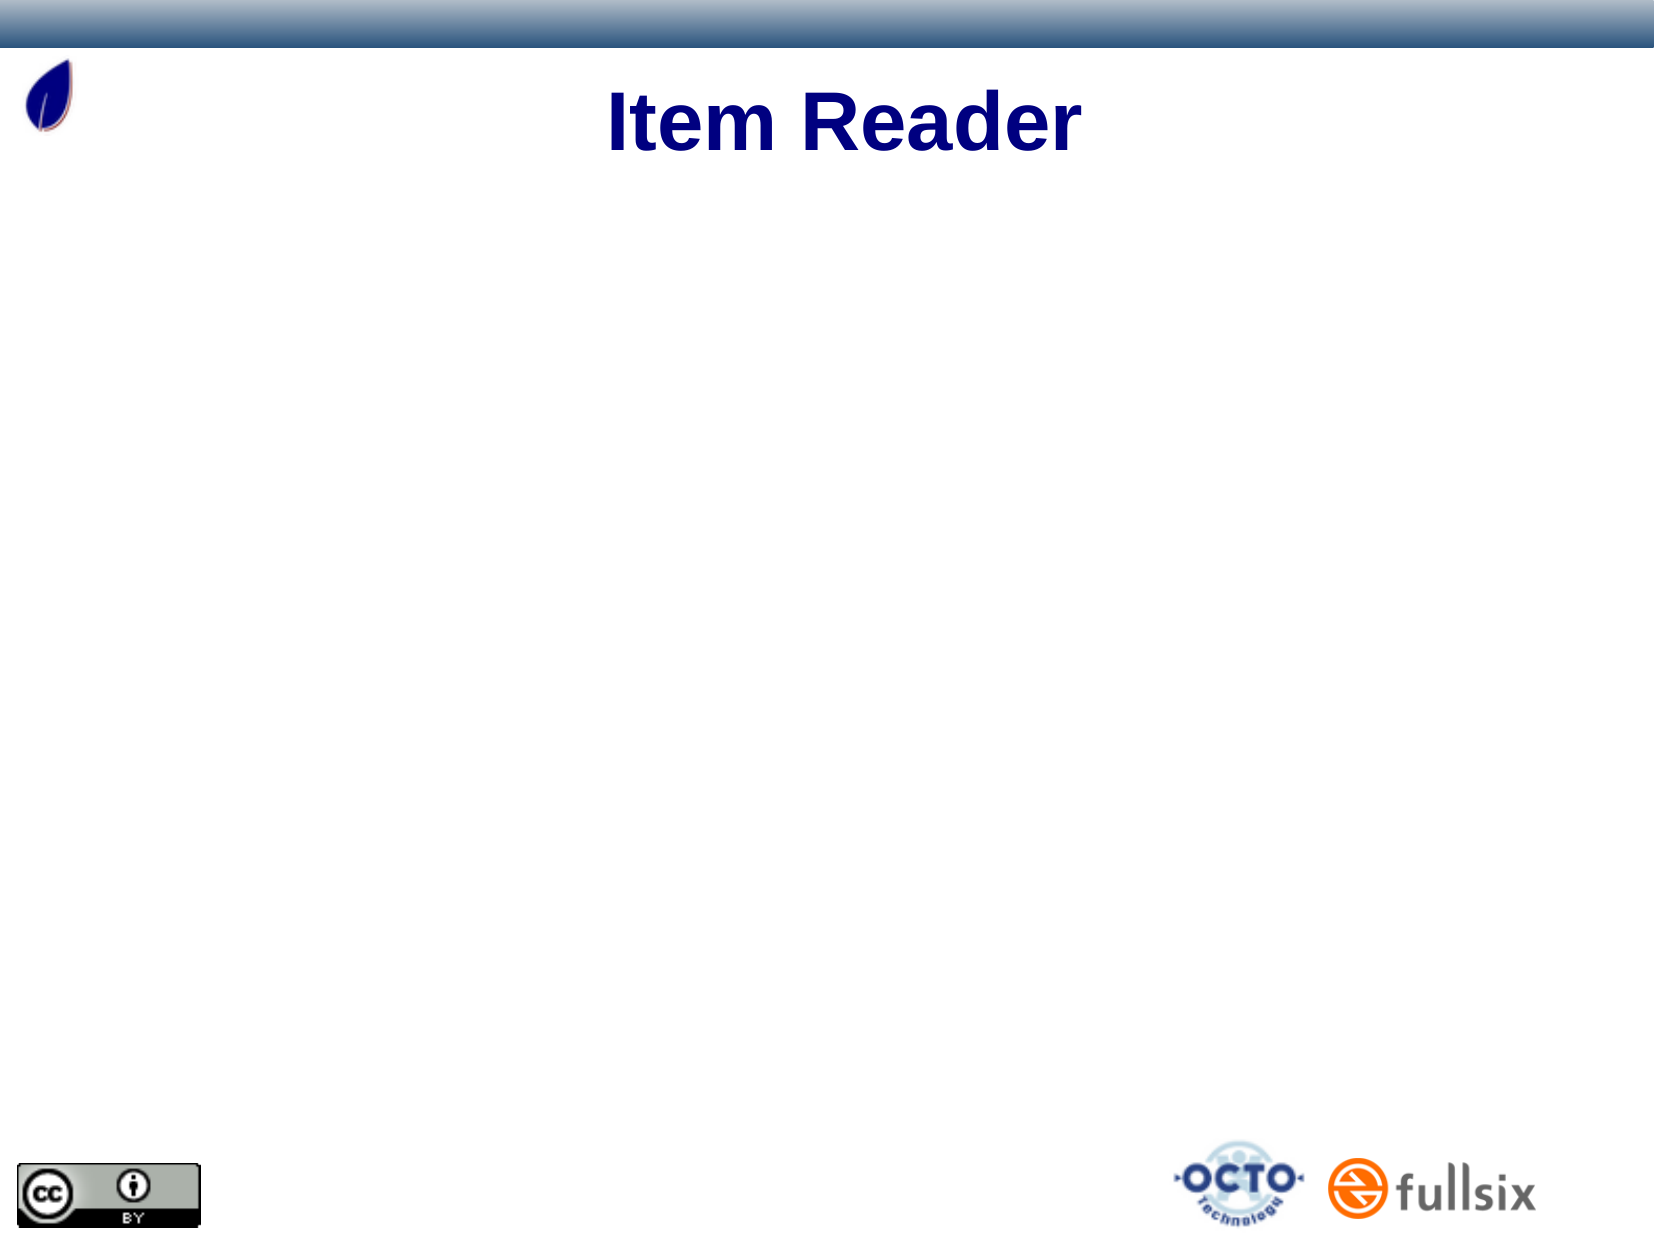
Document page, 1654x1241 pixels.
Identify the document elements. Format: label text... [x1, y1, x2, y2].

picture [1166, 1138, 1313, 1235]
picture [17, 1163, 201, 1228]
picture [1328, 1158, 1536, 1219]
title Item Reader [156, 55, 1534, 188]
picture [14, 55, 89, 136]
